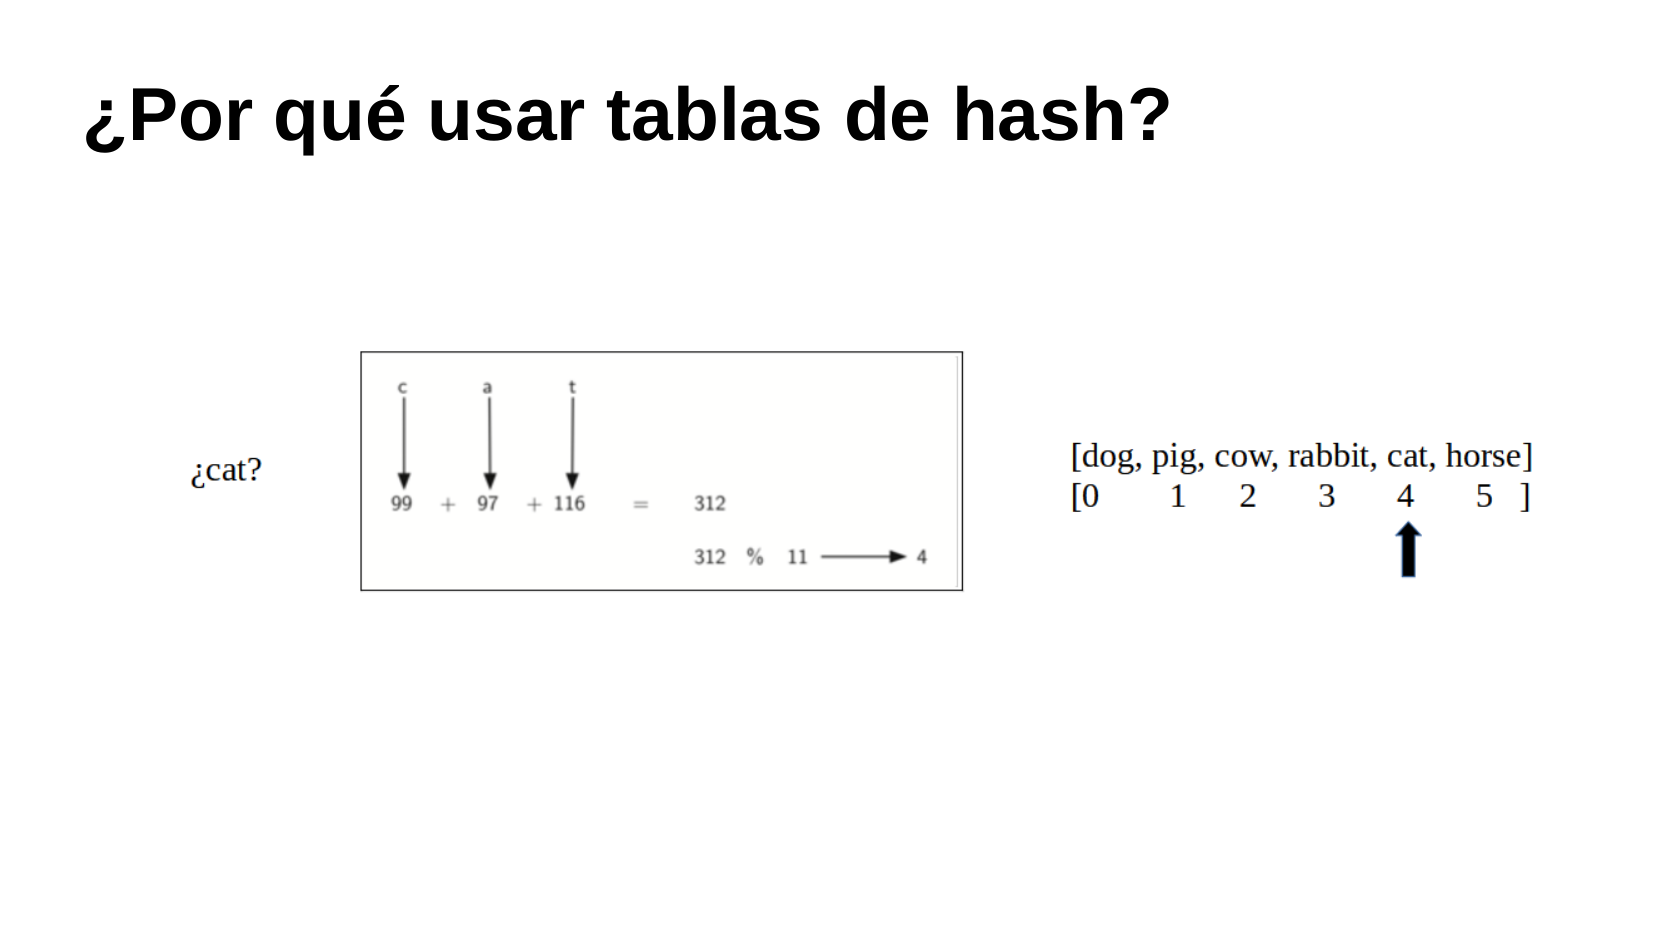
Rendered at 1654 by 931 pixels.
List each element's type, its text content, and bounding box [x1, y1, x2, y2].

title ¿Por qué usar tablas de hash? [82, 37, 1571, 193]
picture [118, 315, 1572, 650]
